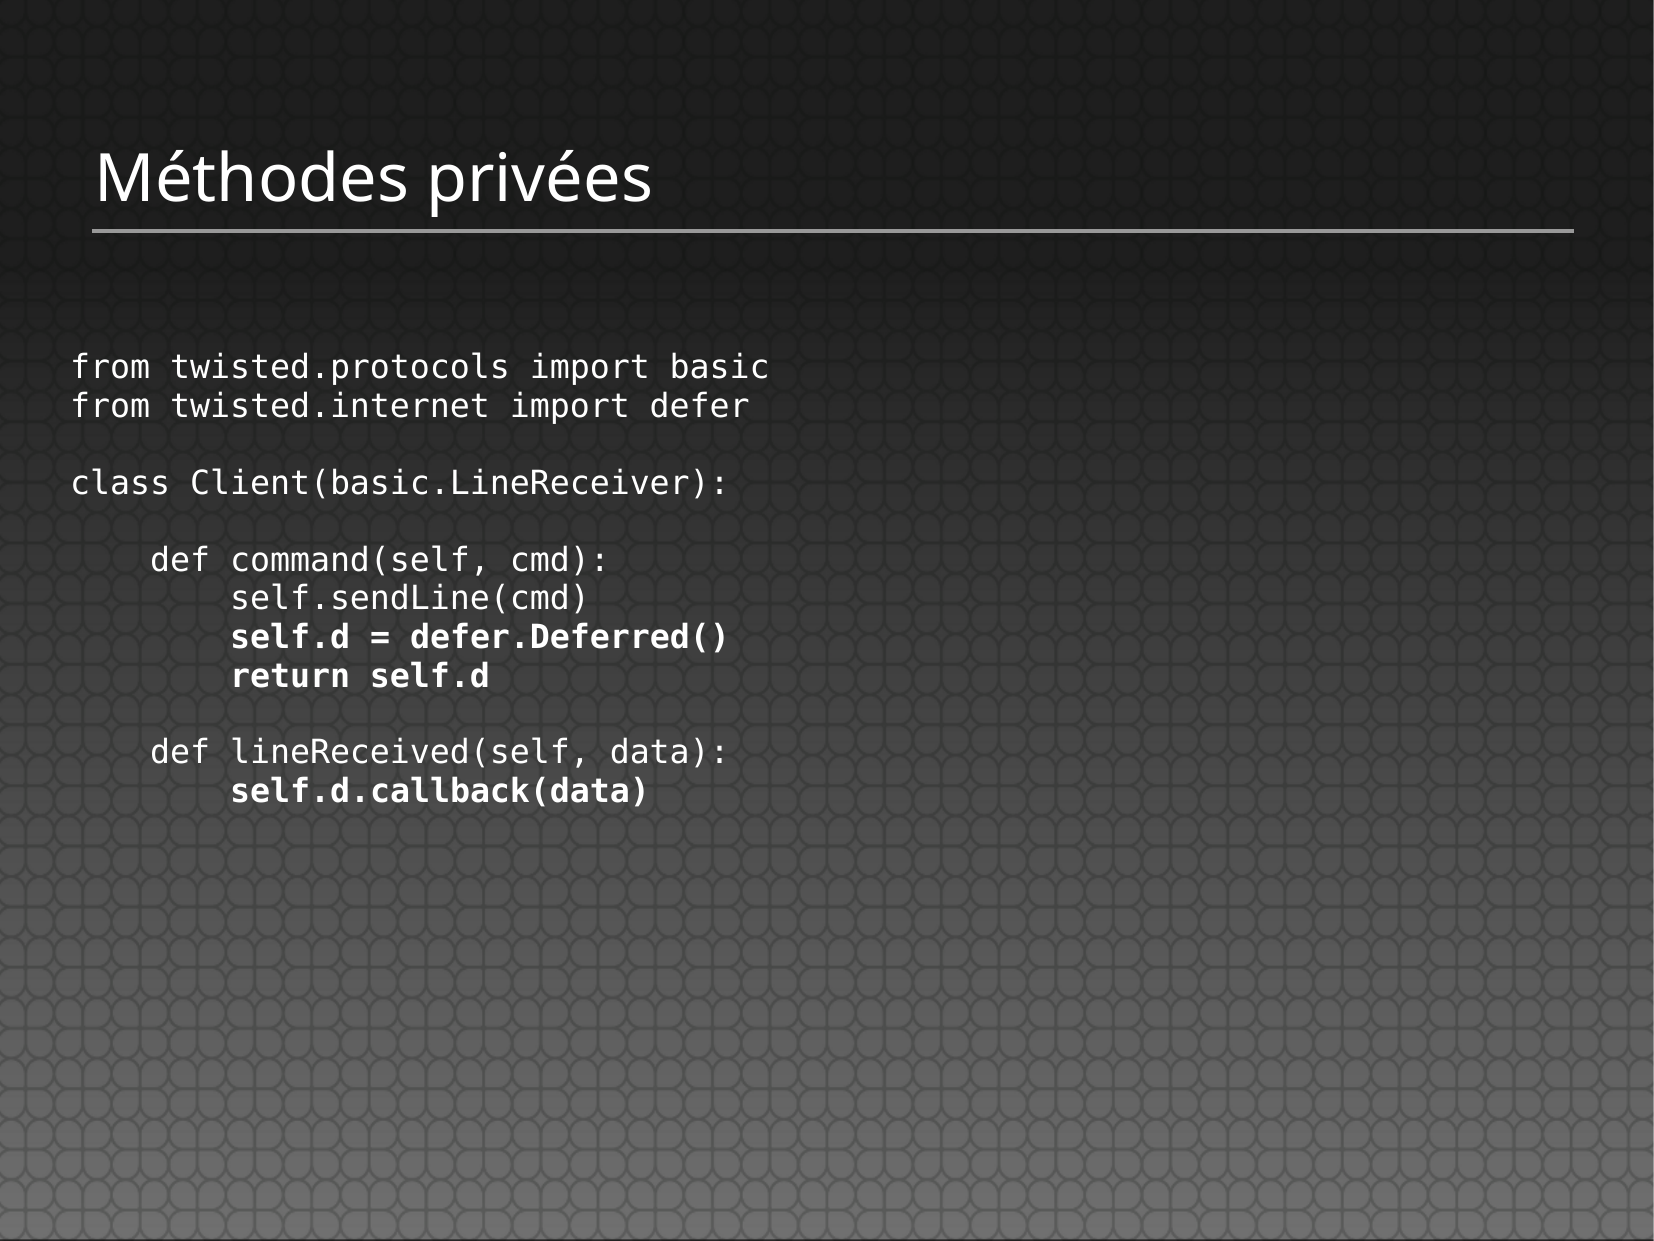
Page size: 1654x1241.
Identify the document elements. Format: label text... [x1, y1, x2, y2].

title from twisted.protocols import basic from twisted.internet import defer class Client(basic.LineReceiver): def command(self, cmd): self.sendLine(cmd) self.d = defer.Deferred() return self.d def lineReceived(self, data): self.d.callback(data) [70, 235, 1592, 1000]
picture [0, 0, 1654, 1241]
title Méthodes privées [94, 100, 1426, 235]
